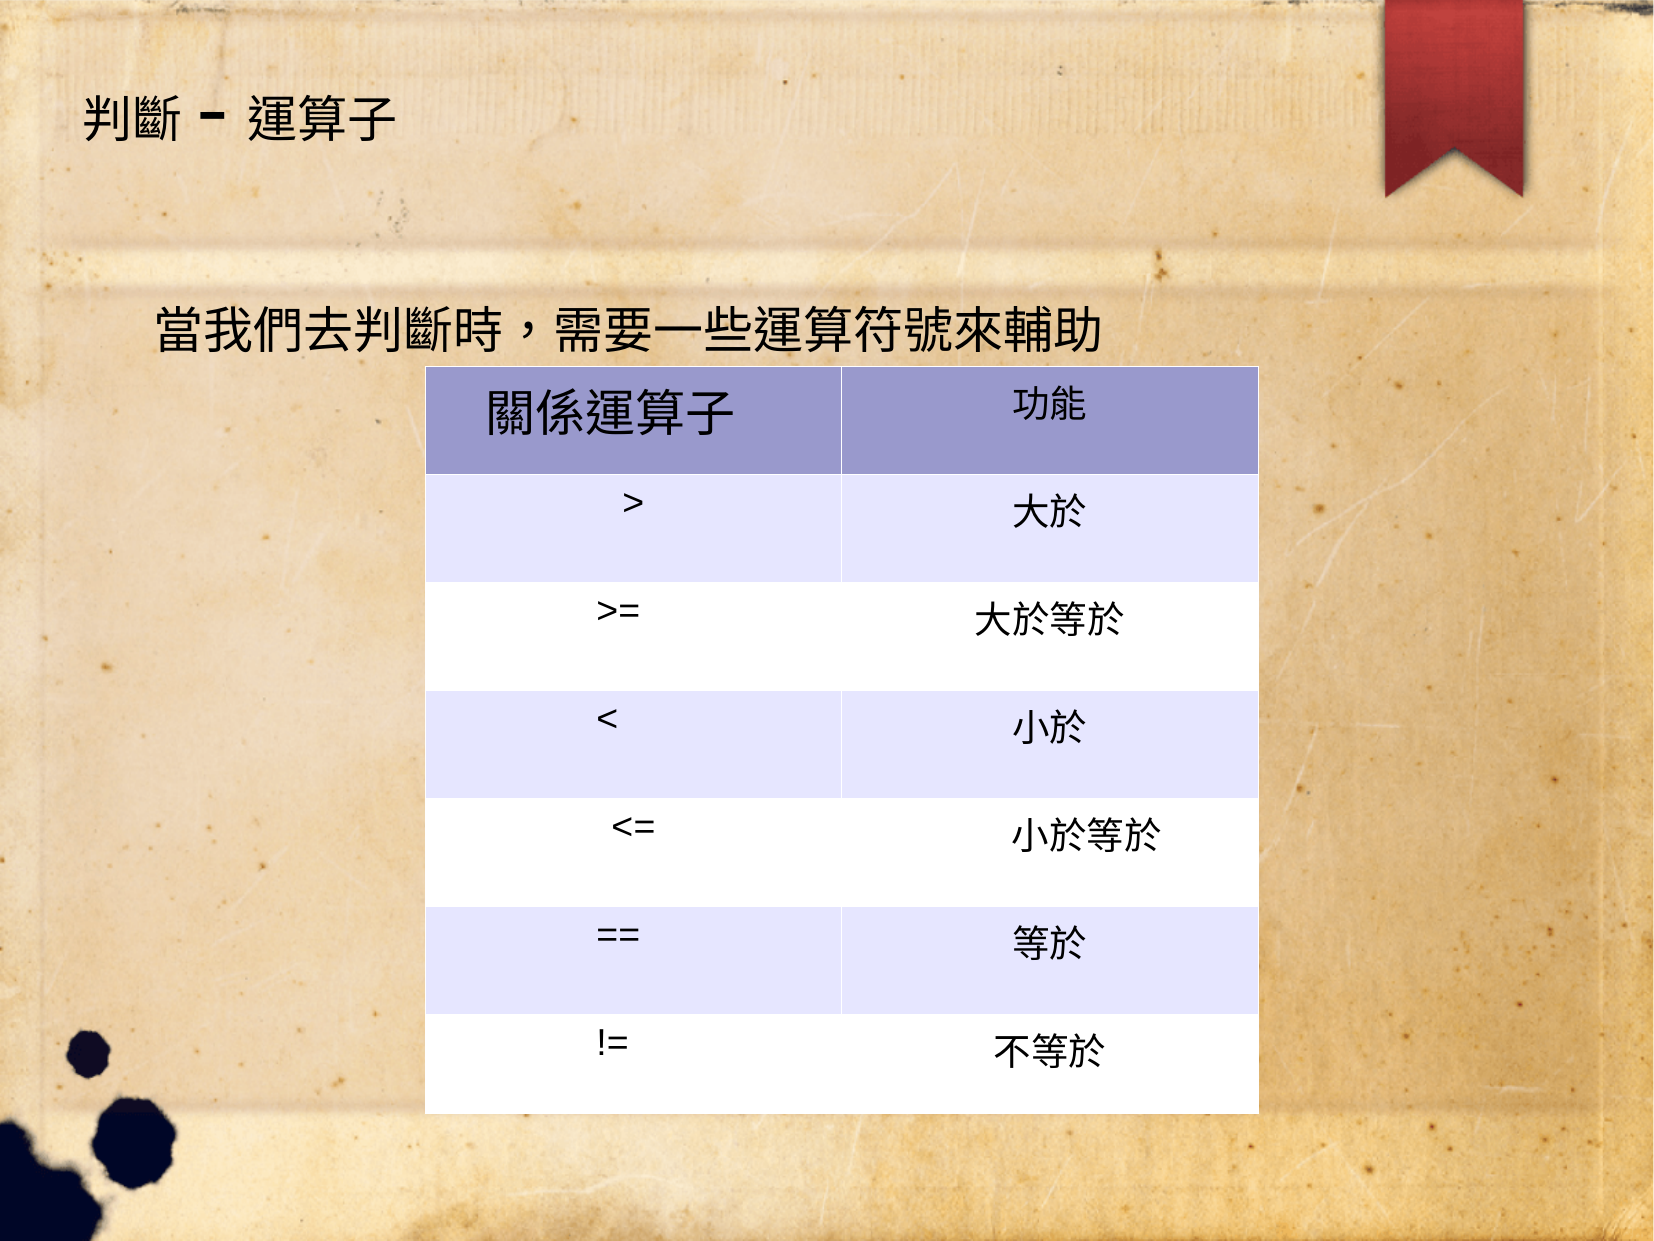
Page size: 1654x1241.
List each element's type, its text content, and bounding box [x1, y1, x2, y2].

table_cell 小於 [842, 691, 1258, 798]
table_cell 大於 [842, 475, 1258, 582]
table_cell <= [426, 799, 841, 906]
table_header 功能 [842, 367, 1258, 474]
table_cell == [426, 907, 841, 1014]
table_cell 不等於 [842, 1015, 1258, 1113]
list 當我們去判斷時，需要一些運算符號來輔助 [82, 290, 1538, 1010]
table_cell 小於等於 [842, 799, 1258, 906]
table_cell 等於 [842, 907, 1258, 1014]
table_cell >= [426, 583, 841, 690]
table_cell 大於等於 [842, 583, 1258, 690]
table_header 關係運算子 [426, 367, 841, 474]
table_cell > [426, 475, 841, 582]
picture [0, 0, 1654, 1241]
table_cell != [426, 1015, 841, 1113]
table_cell < [426, 691, 841, 798]
title 判斷-運算子 [82, 49, 1347, 237]
